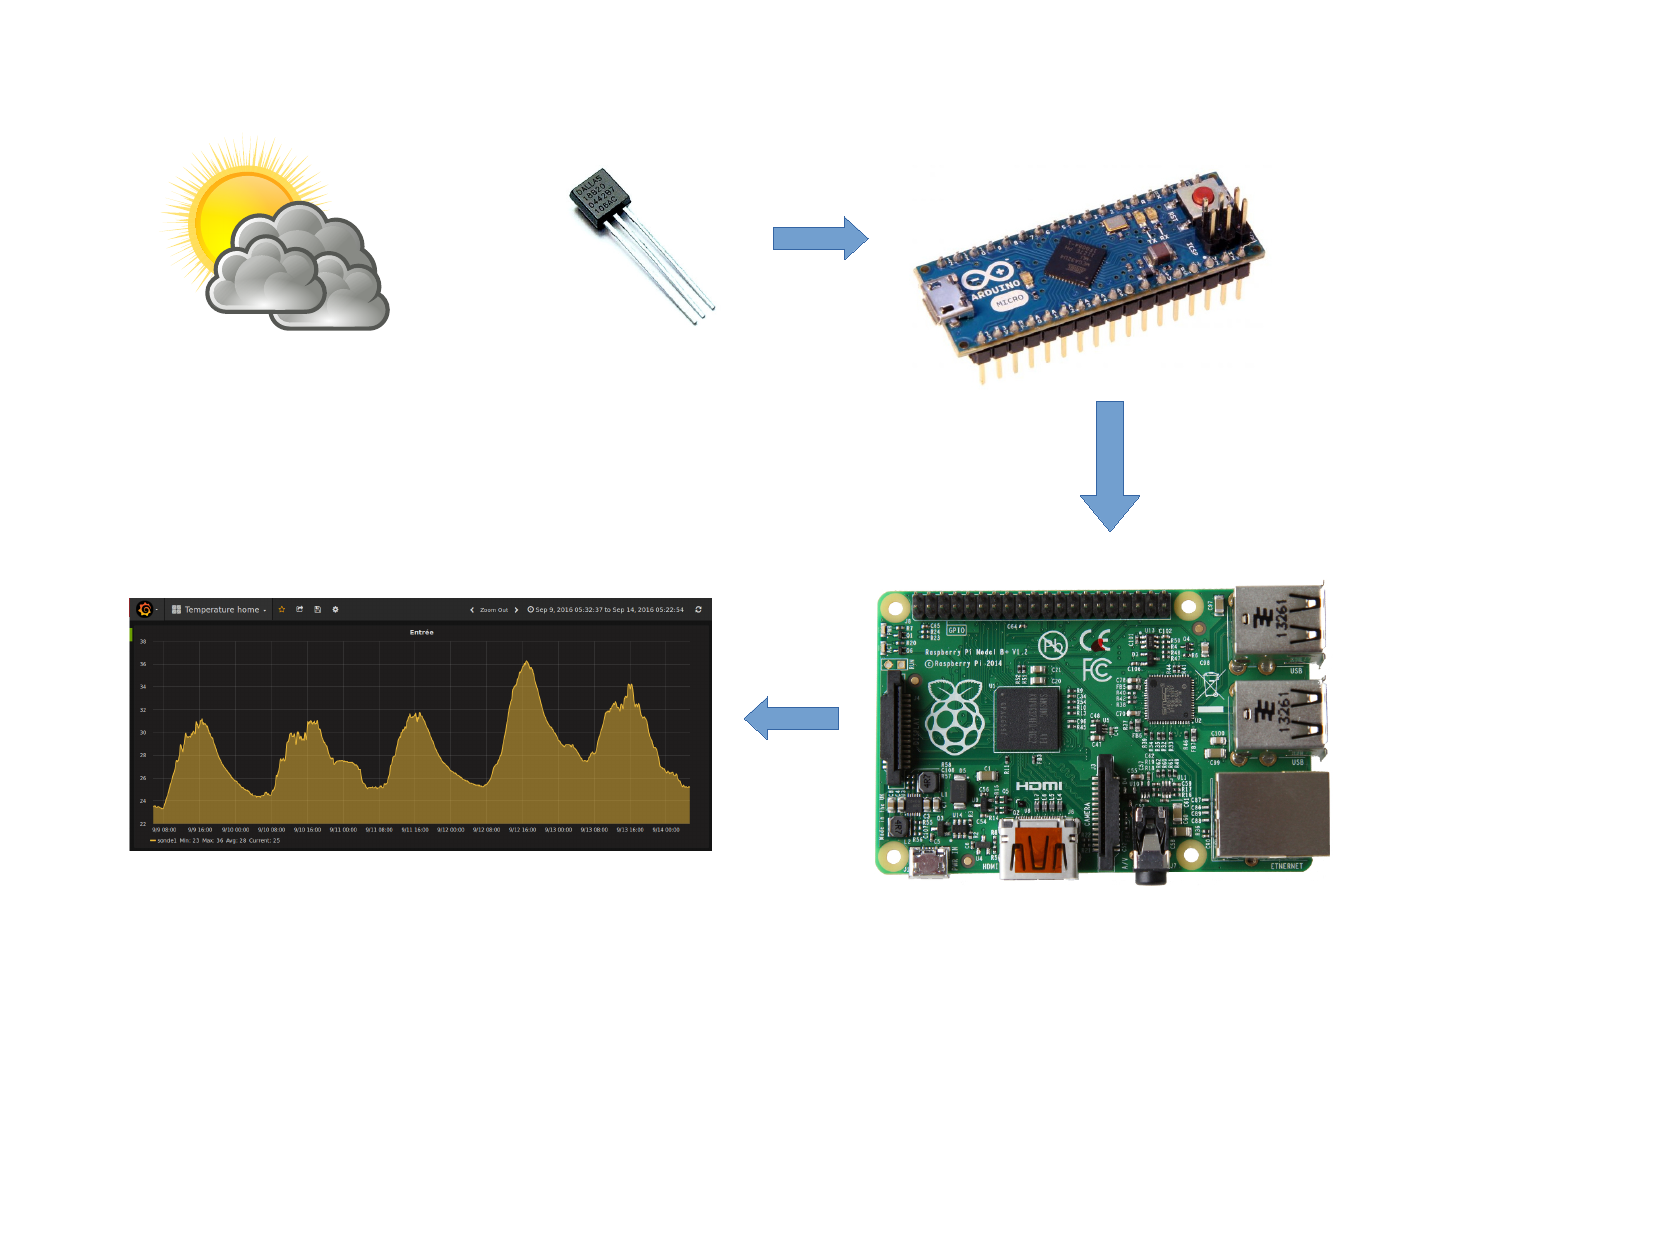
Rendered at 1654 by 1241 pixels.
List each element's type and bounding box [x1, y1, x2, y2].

picture [874, 578, 1333, 886]
picture [153, 129, 390, 331]
picture [129, 598, 712, 851]
picture [909, 165, 1272, 390]
text_box [1080, 401, 1140, 532]
text_box [744, 696, 839, 740]
text_box [773, 216, 869, 260]
picture [566, 165, 721, 327]
